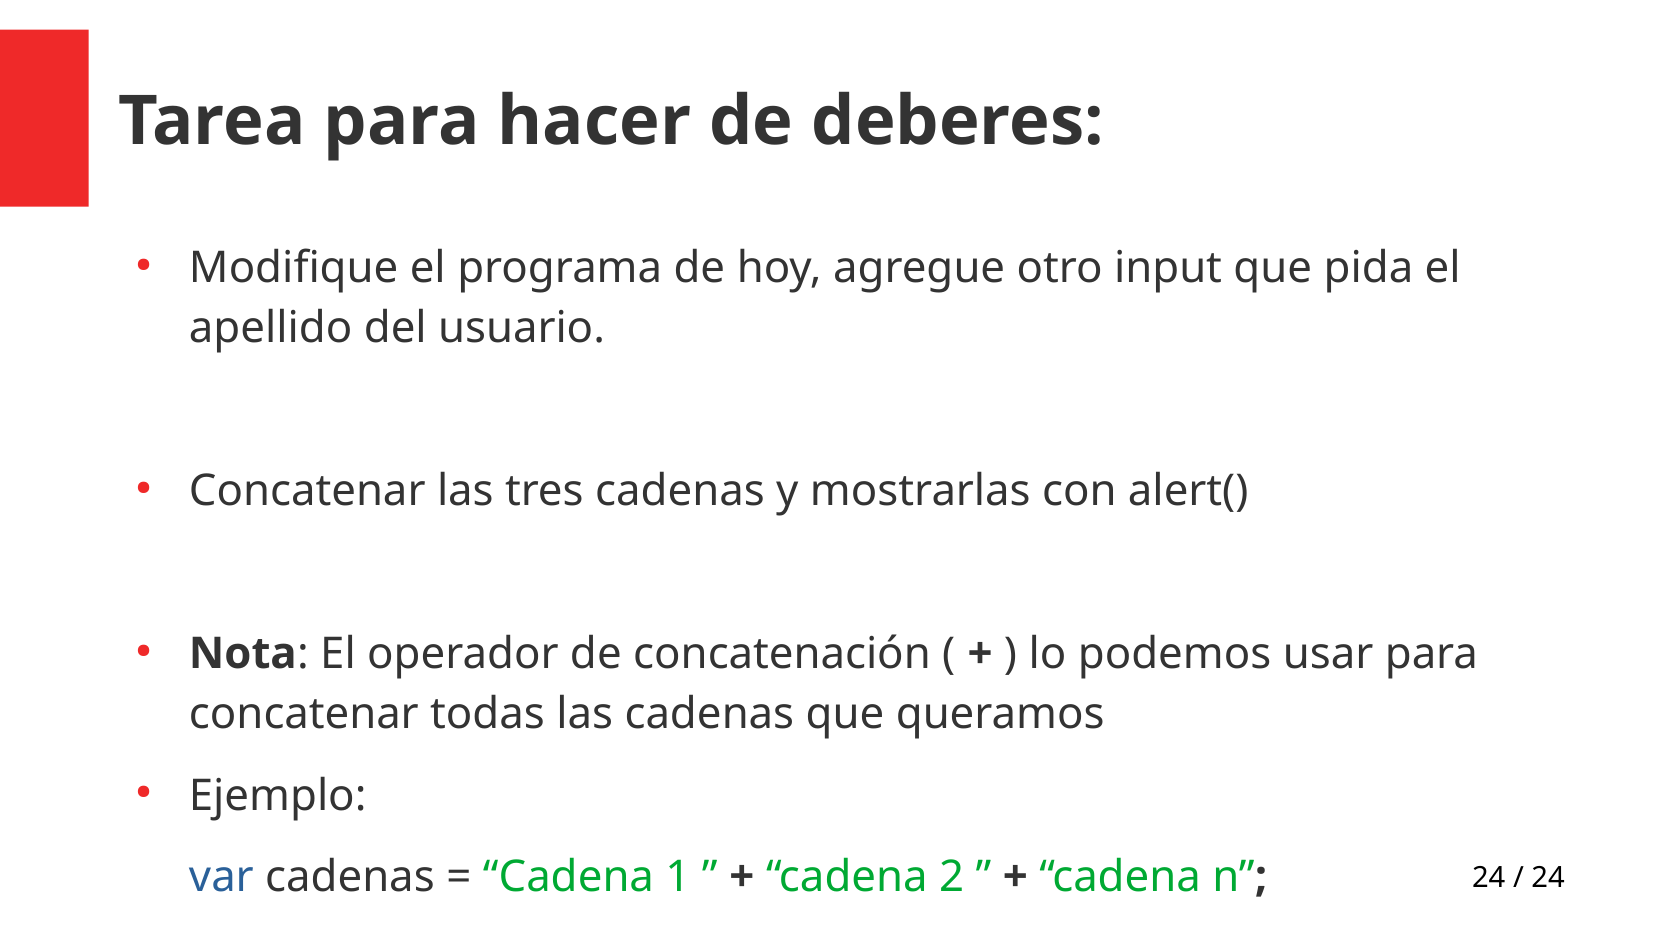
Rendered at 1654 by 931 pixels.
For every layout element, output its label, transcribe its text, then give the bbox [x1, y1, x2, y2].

list Modifique el programa de hoy, agregue otro input que pida el apellido del usuario. Concatenar las tres cadenas y mostrarlas con alert() Nota: El operador de concatenación ( + ) lo podemos usar para concatenar todas las cadenas que queramos Ejemplo: var cadenas = “Cadena 1 ” + “cadena 2 ” + “cadena n”; [118, 236, 1595, 798]
title Tarea para hacer de deberes: [118, 29, 1595, 207]
